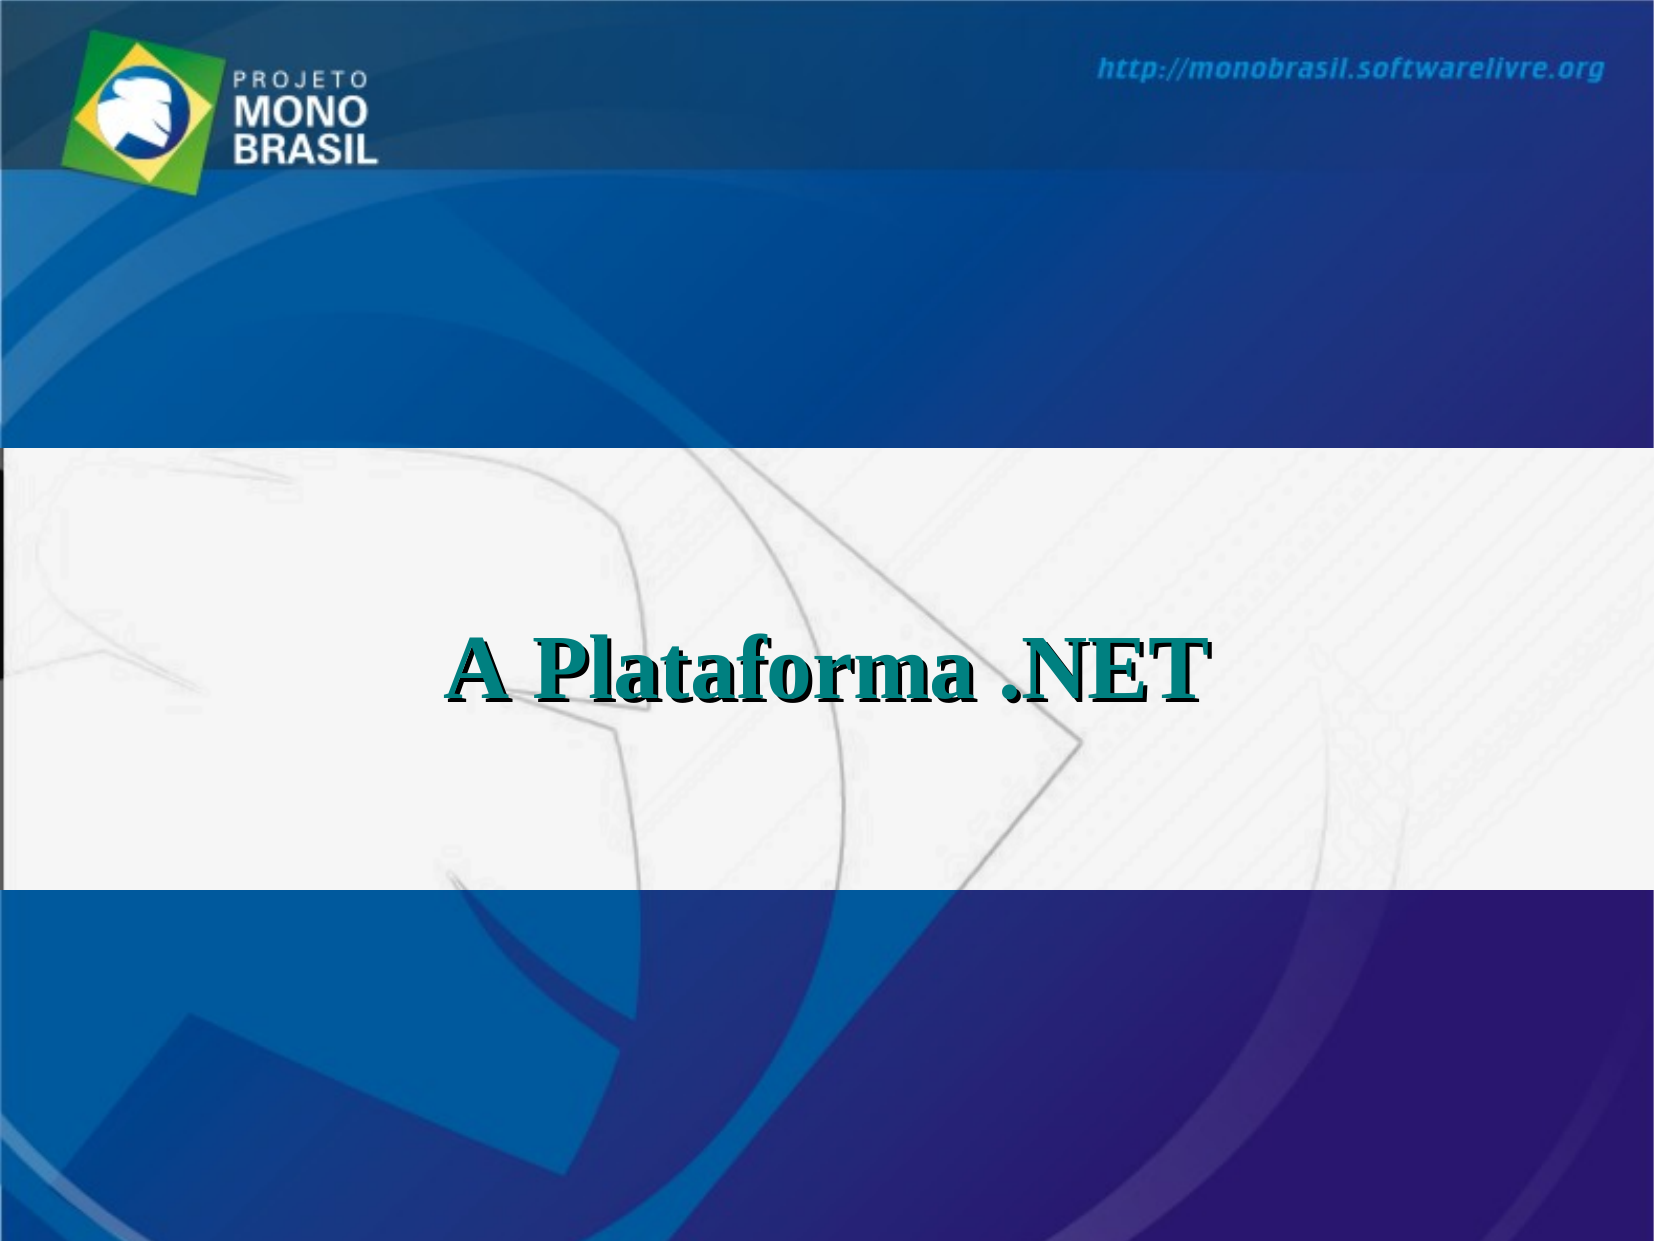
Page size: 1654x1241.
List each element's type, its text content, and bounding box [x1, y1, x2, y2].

title A Plataforma .NET [121, 563, 1534, 771]
picture [0, 0, 1654, 1241]
